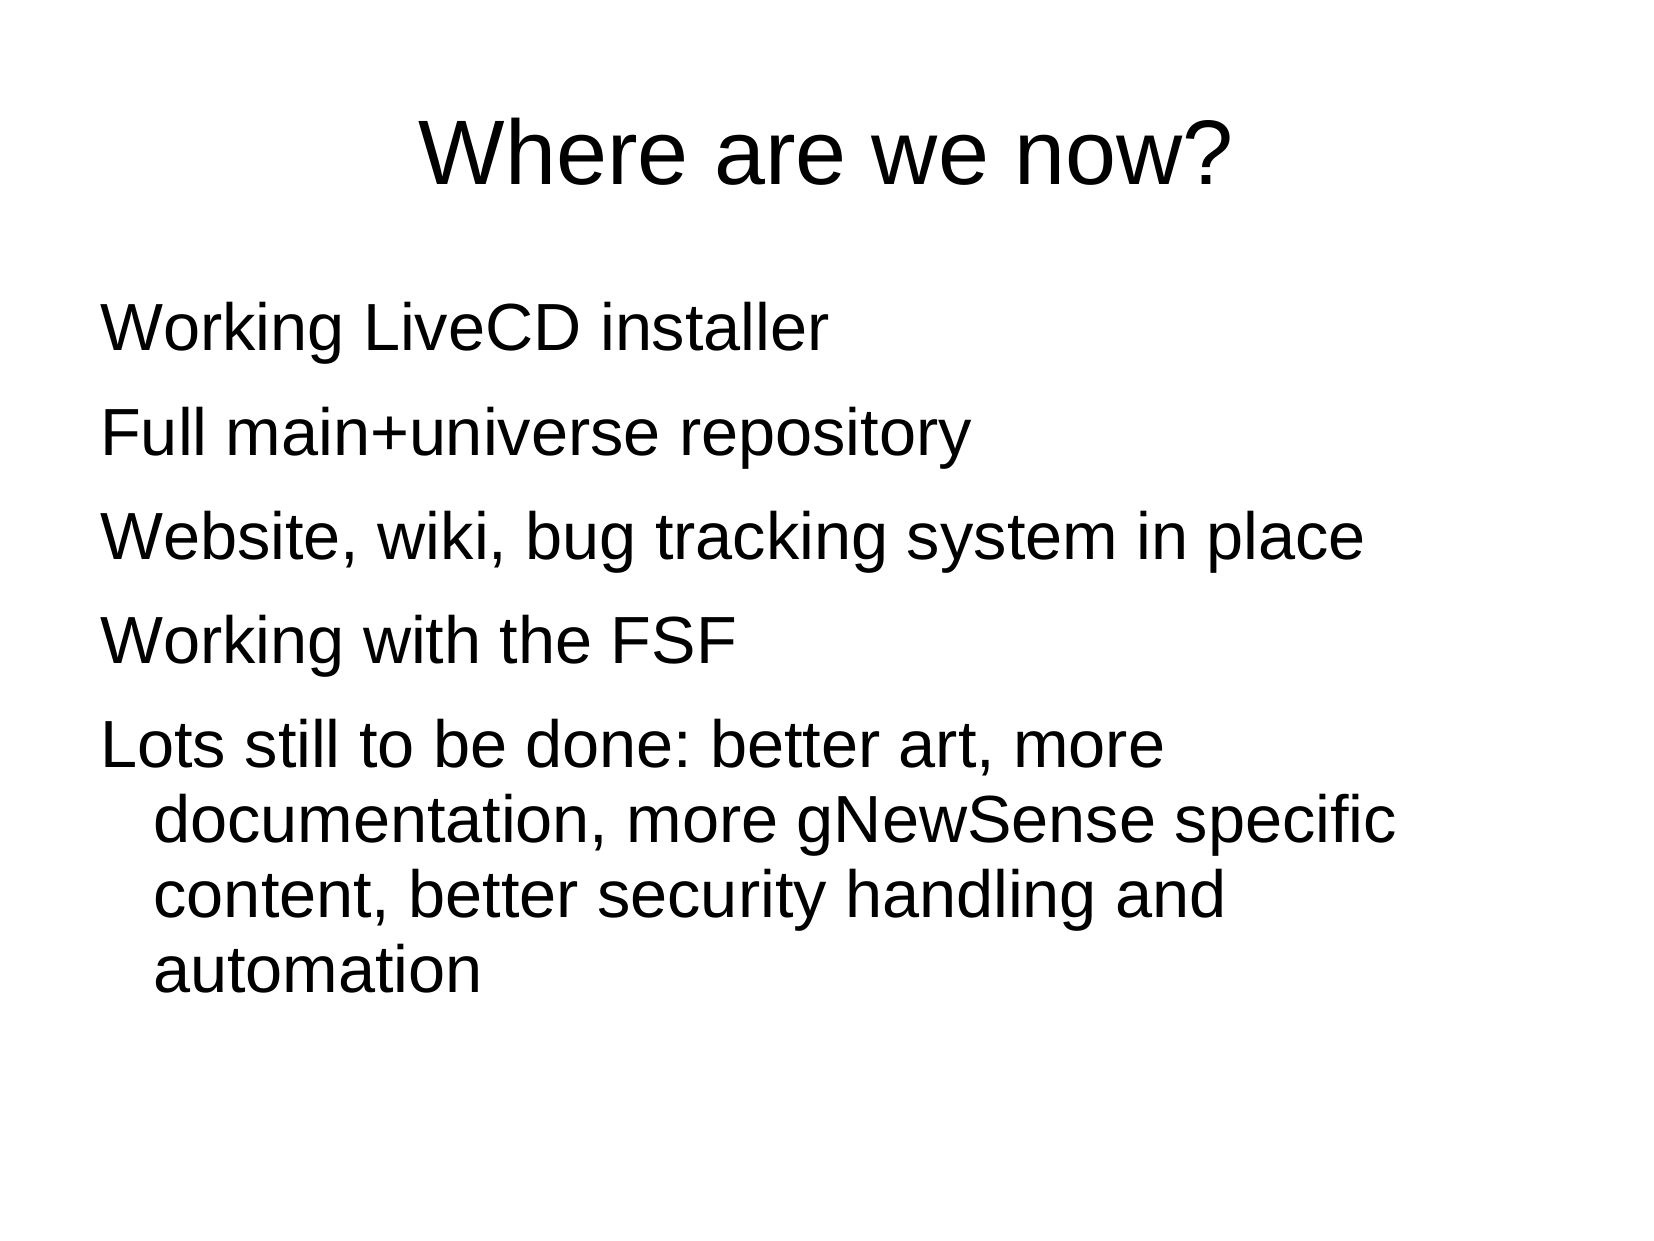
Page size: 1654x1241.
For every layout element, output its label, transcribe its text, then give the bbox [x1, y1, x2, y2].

title Where are we now? [82, 49, 1571, 257]
list Working LiveCD installer Full main+universe repository Website, wiki, bug tracking system in place Working with the FSF Lots still to be done: better art, more documentation, more gNewSense specific content, better security handling and automation [82, 290, 1571, 1109]
